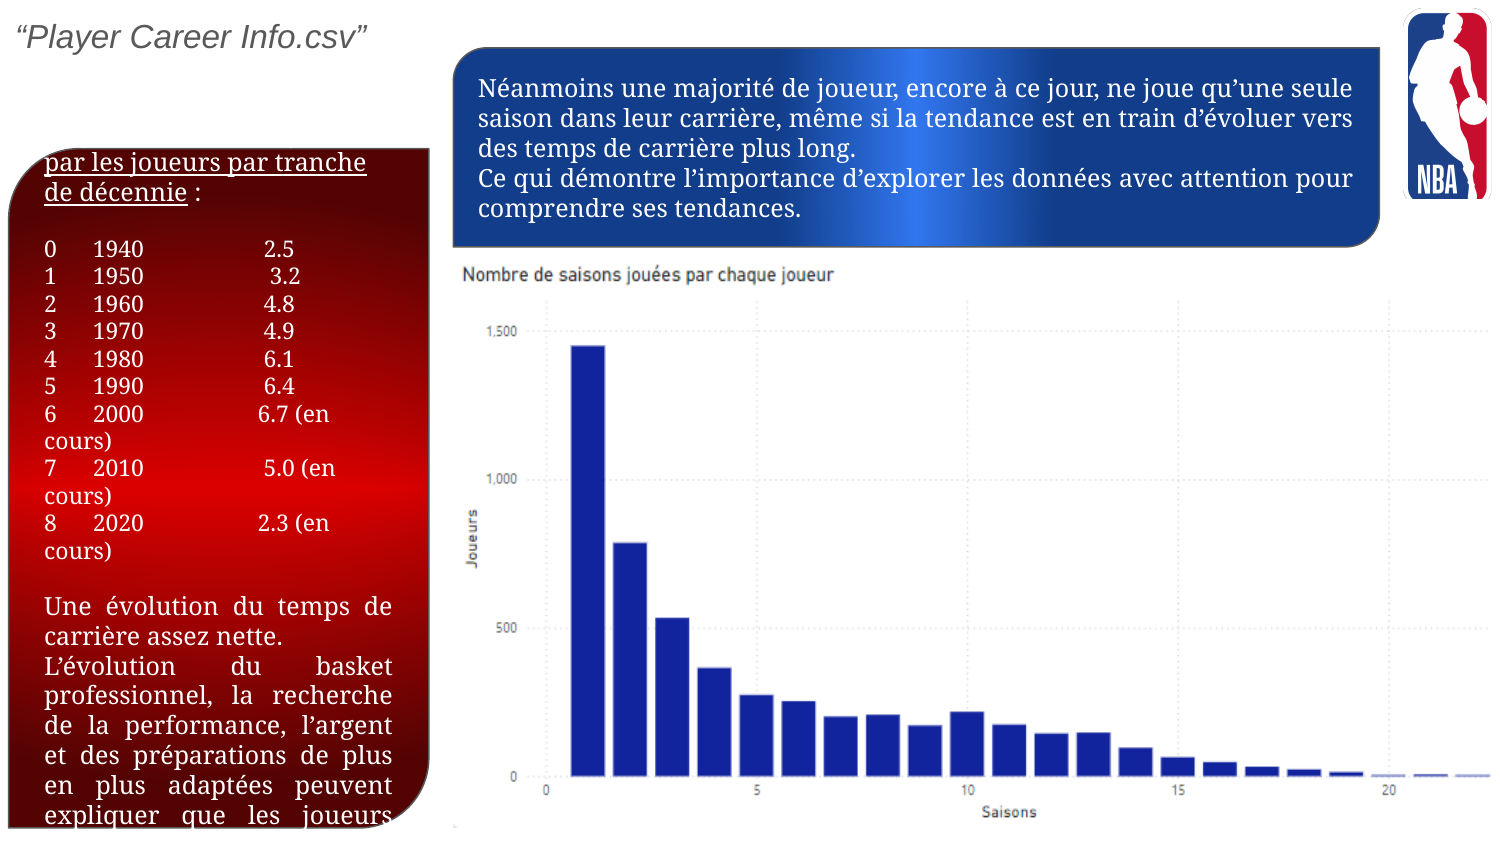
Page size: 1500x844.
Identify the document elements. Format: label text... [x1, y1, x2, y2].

text_box “Player Career Info.csv” [0, 0, 389, 70]
picture [453, 259, 1492, 828]
text_box Moyenne de saisons jouées par les joueurs par tranche de décennie : 0 1940 2.5 1 1950 3.2 2 1960 4.8 3 1970 4.9 4 1980 6.1 5 1990 6.4 6 2000 6.7 (en cours) 7 2010 5.0 (en cours) 8 2020 2.3 (en cours) Une évolution du temps de carrière assez nette. L’évolution du basket professionnel, la recherche de la performance, l’argent et des préparations de plus en plus adaptées peuvent expliquer que les joueurs jouent plus longtemps. [8, 148, 429, 828]
text_box Néanmoins une majorité de joueur, encore à ce jour, ne joue qu’une seule saison dans leur carrière, même si la tendance est en train d’évoluer vers des temps de carrière plus long. Ce qui démontre l’importance d’explorer les données avec attention pour comprendre ses tendances. [453, 47, 1380, 247]
picture [1403, 0, 1492, 199]
